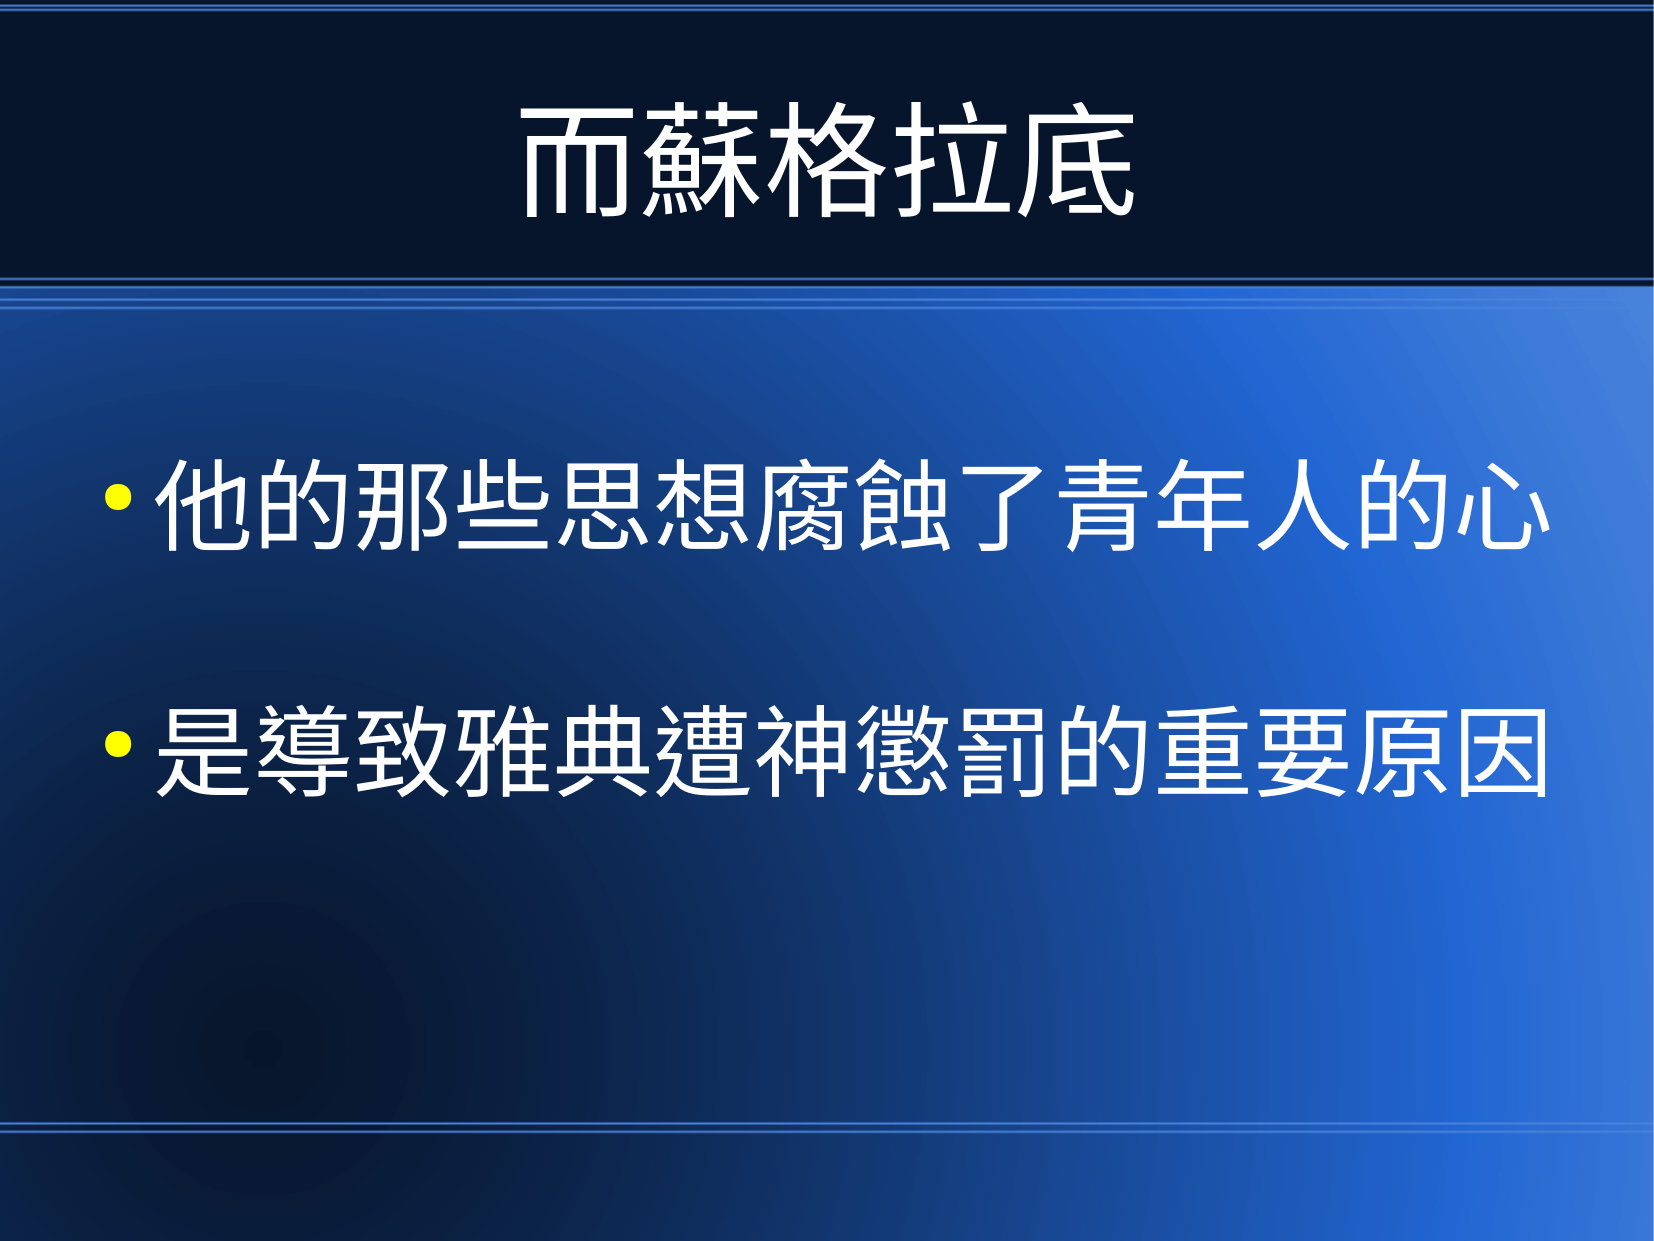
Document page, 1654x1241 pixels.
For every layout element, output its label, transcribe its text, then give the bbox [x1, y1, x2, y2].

picture [0, 0, 1654, 1241]
list 他的那些思想腐蝕了青年人的心 是導致雅典遭神懲罰的重要原因 [82, 355, 1571, 1241]
title 而蘇格拉底 [82, 49, 1571, 257]
